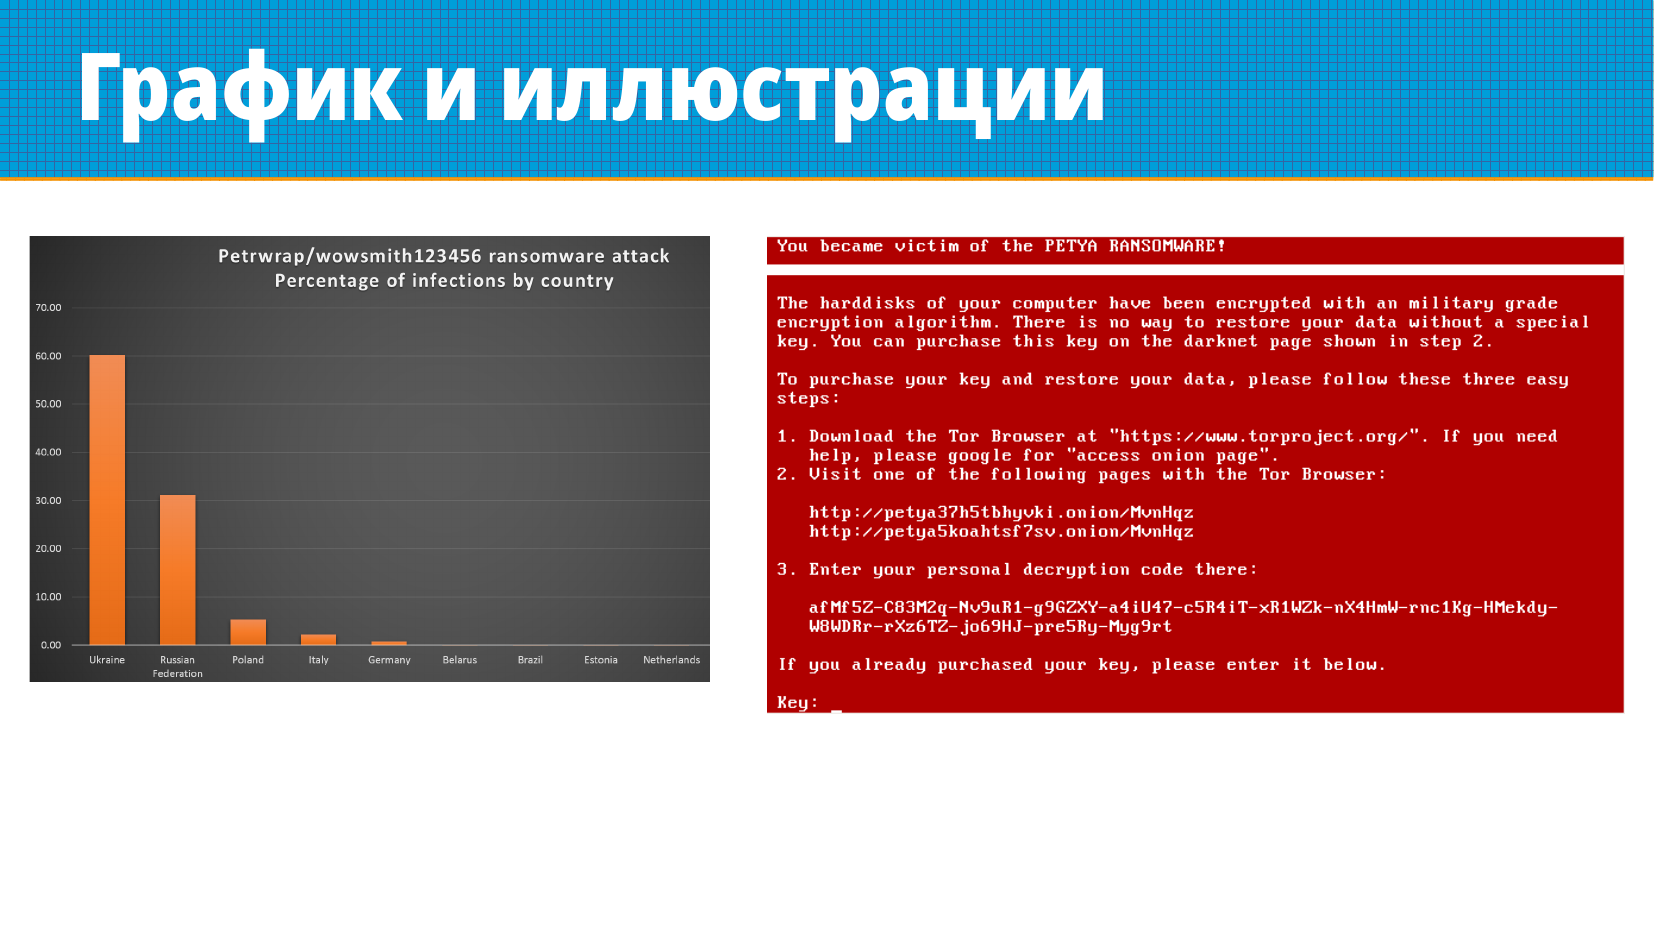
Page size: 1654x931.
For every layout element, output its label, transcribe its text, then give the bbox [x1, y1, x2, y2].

picture [29, 236, 710, 682]
picture [767, 236, 1625, 714]
title График и иллюстрации [76, 0, 1565, 148]
